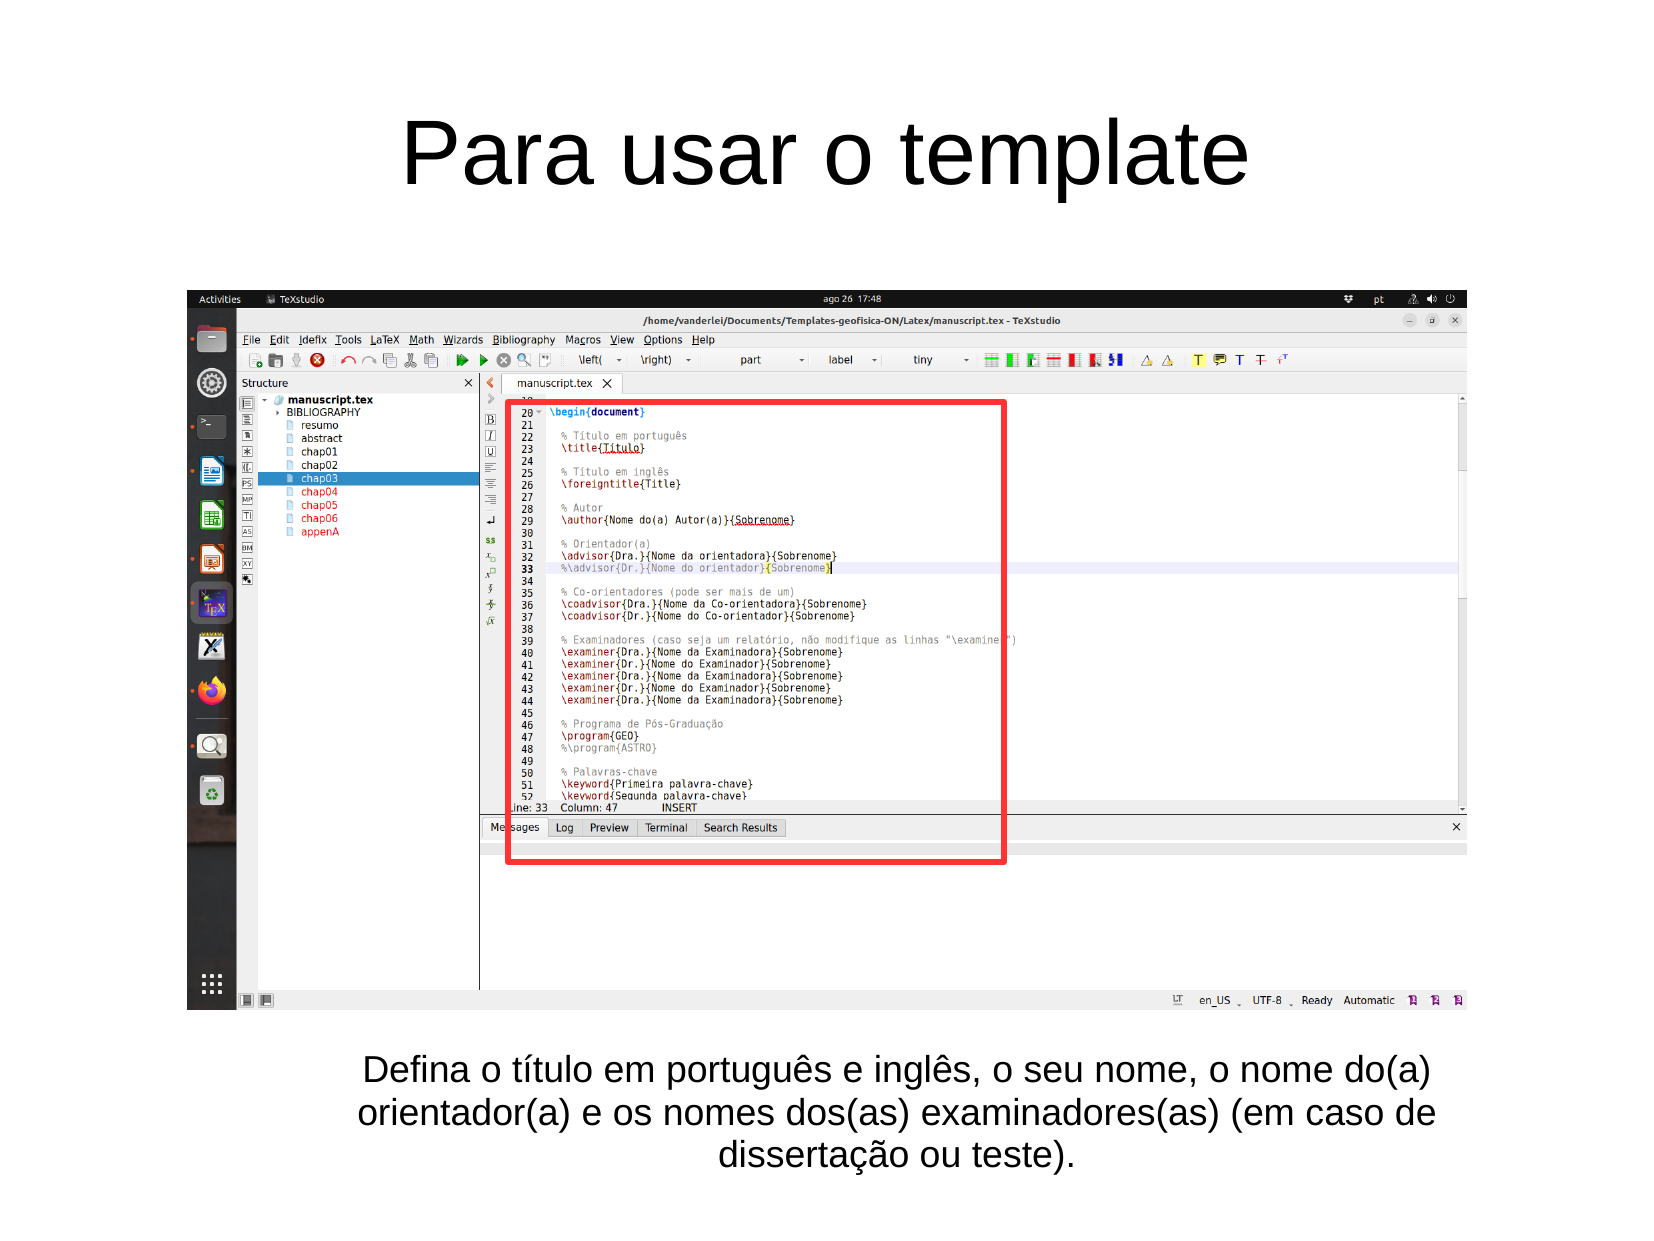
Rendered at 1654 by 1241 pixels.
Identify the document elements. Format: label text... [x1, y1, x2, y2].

title Para usar o template [82, 49, 1571, 257]
picture [187, 290, 1467, 1010]
text_box Defina o título em português e inglês, o seu nome, o nome do(a) orientador(a) e os nomes dos(as) examinadores(as) (em caso de dissertação ou teste). [342, 1041, 1512, 1183]
